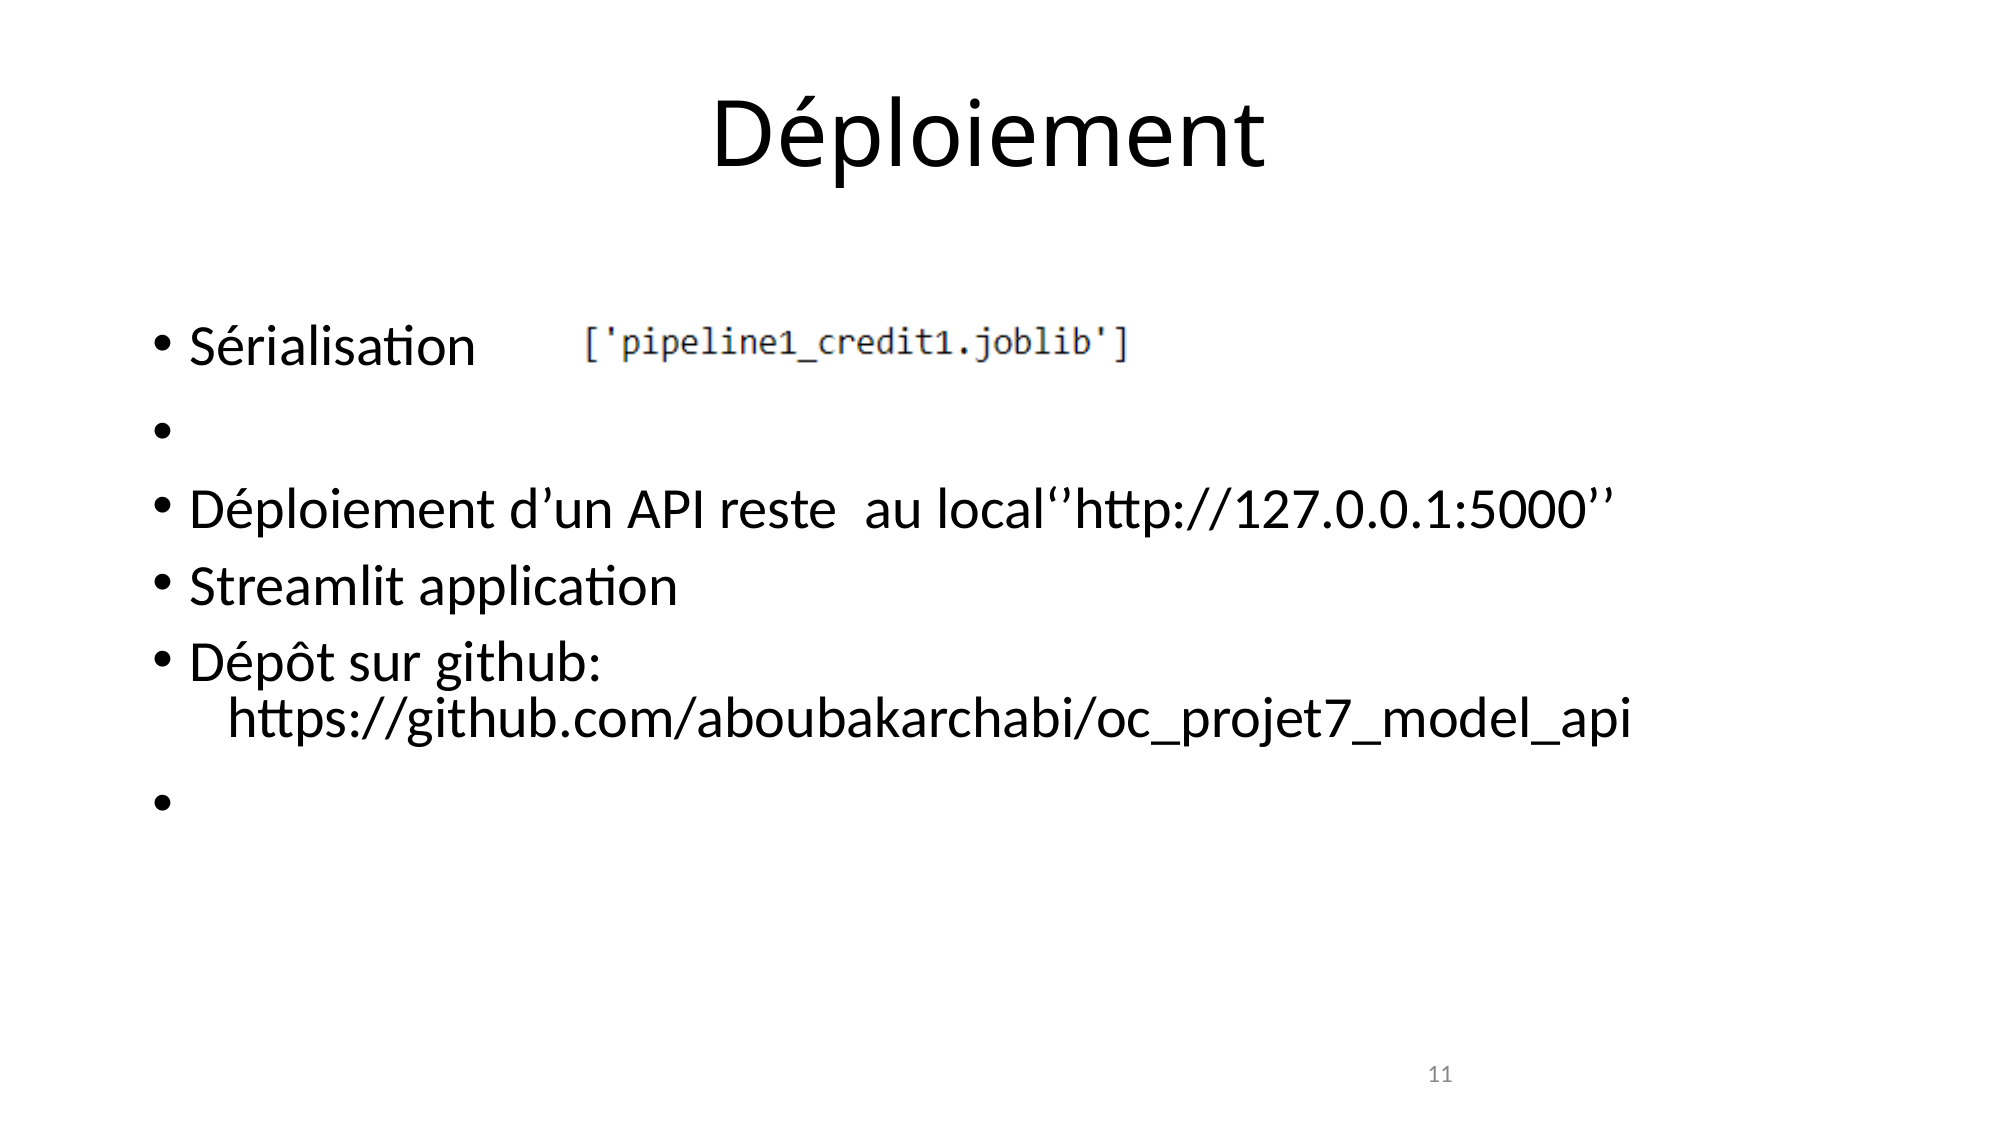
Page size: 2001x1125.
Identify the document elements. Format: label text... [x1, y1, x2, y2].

text_box [1412, 1042, 1863, 1103]
title Déploiement [137, 59, 1863, 214]
picture [573, 313, 1131, 373]
list Sérialisation Déploiement d’un API reste au local‘’http://127.0.0.1:5000’’ Streamlit application Dépôt sur github: https://github.com/aboubakarchabi/oc_projet7_model_api [137, 313, 1863, 1103]
